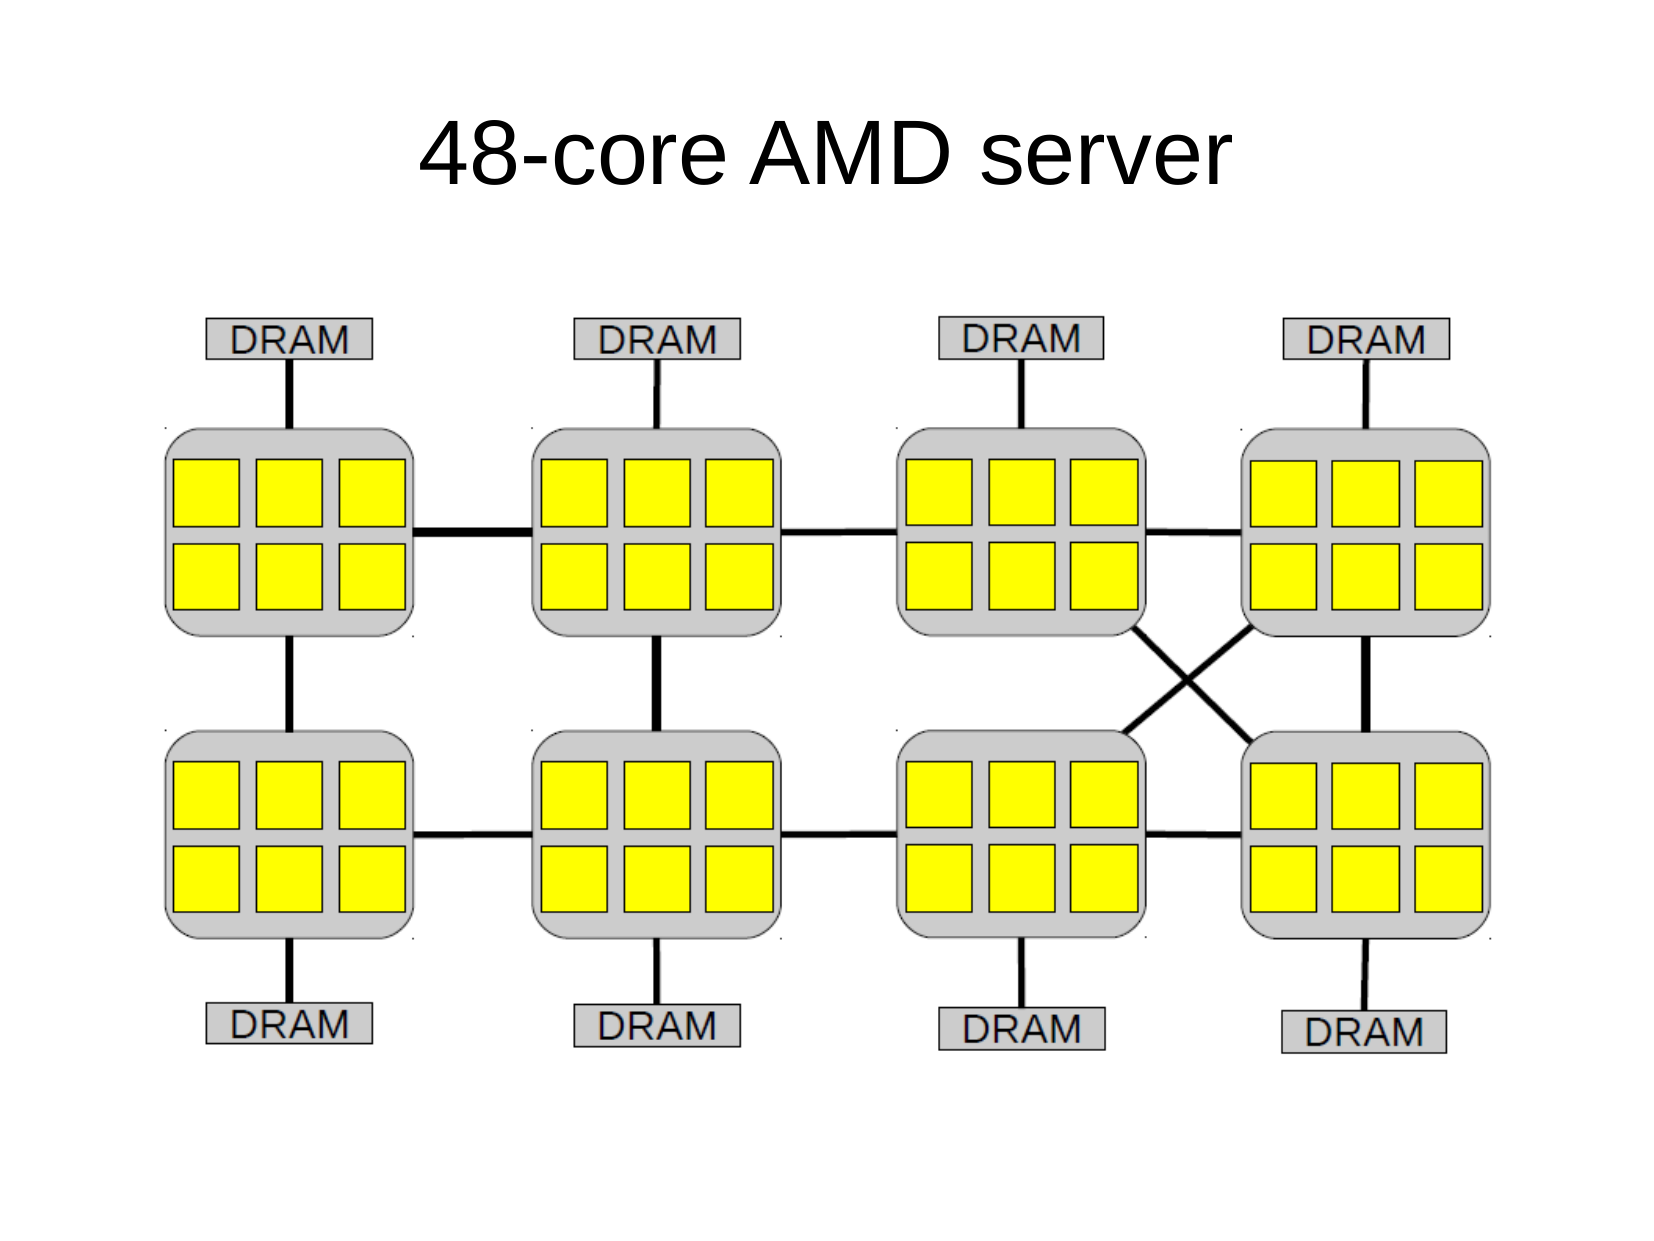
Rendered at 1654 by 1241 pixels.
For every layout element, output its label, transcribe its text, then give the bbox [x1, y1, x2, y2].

title 48-core AMD server [82, 49, 1571, 257]
picture [126, 296, 1532, 1076]
